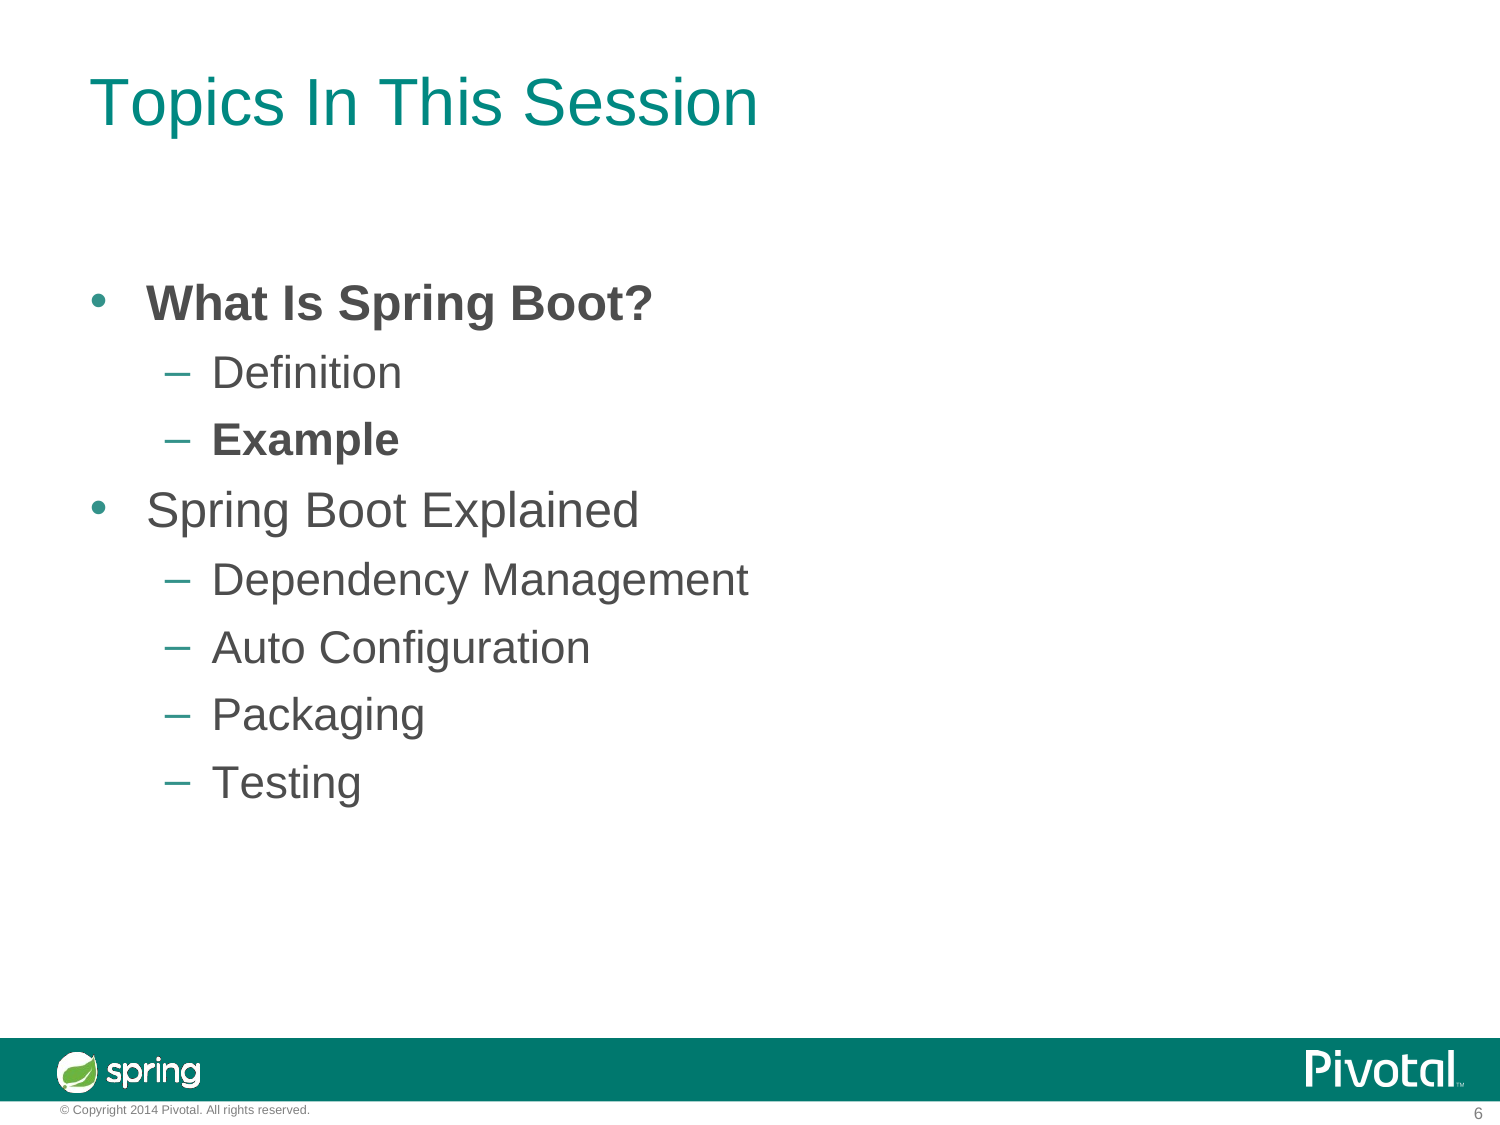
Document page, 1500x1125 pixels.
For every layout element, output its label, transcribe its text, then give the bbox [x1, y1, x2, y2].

picture [1306, 1050, 1464, 1087]
picture [32, 1041, 210, 1103]
list What Is Spring Boot? Definition Example Spring Boot Explained Dependency Management Auto Configuration Packaging Testing [75, 262, 1426, 931]
title [75, 45, 1426, 233]
